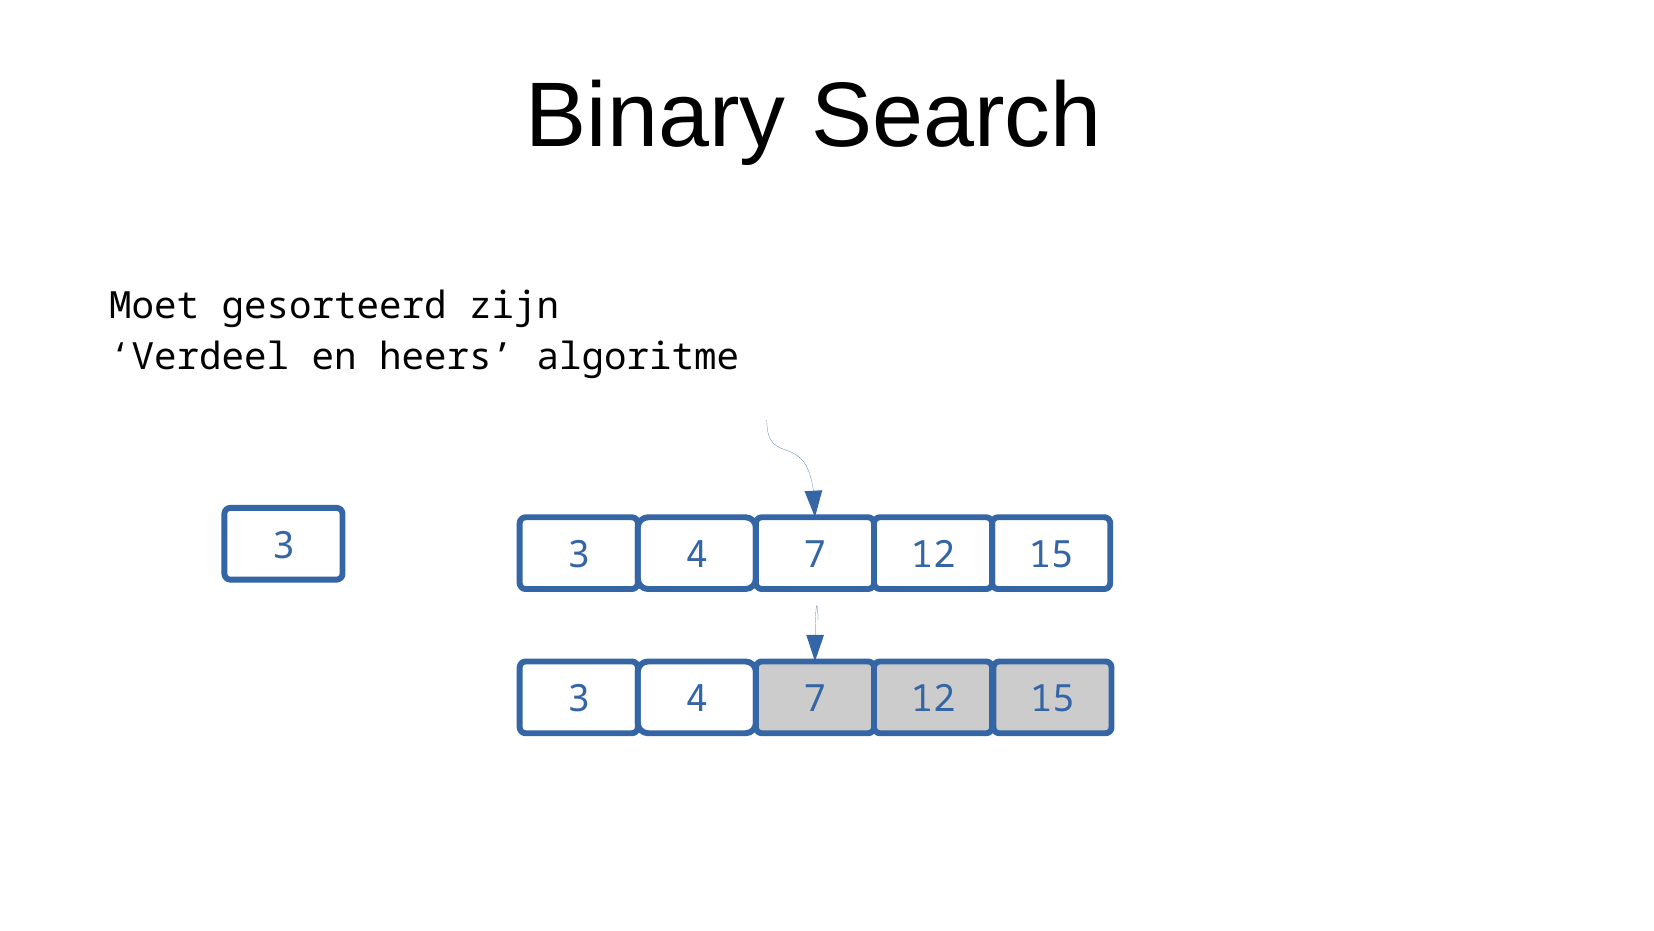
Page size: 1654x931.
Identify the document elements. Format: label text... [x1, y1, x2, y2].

title Binary Search [82, 37, 1571, 193]
text_box 3 [224, 507, 343, 573]
text_box 4 [639, 517, 754, 582]
text_box 15 [992, 517, 1111, 582]
text_box 3 [519, 661, 638, 726]
text_box 15 [993, 661, 1112, 726]
text_box 7 [755, 517, 872, 582]
text_box 4 [639, 661, 754, 726]
text_box Moet gesorteerd zijn ‘Verdeel en heers’ algoritme [94, 271, 755, 374]
text_box 7 [755, 661, 873, 726]
text_box 12 [874, 661, 992, 726]
text_box 12 [874, 517, 990, 582]
text_box 3 [519, 517, 638, 582]
